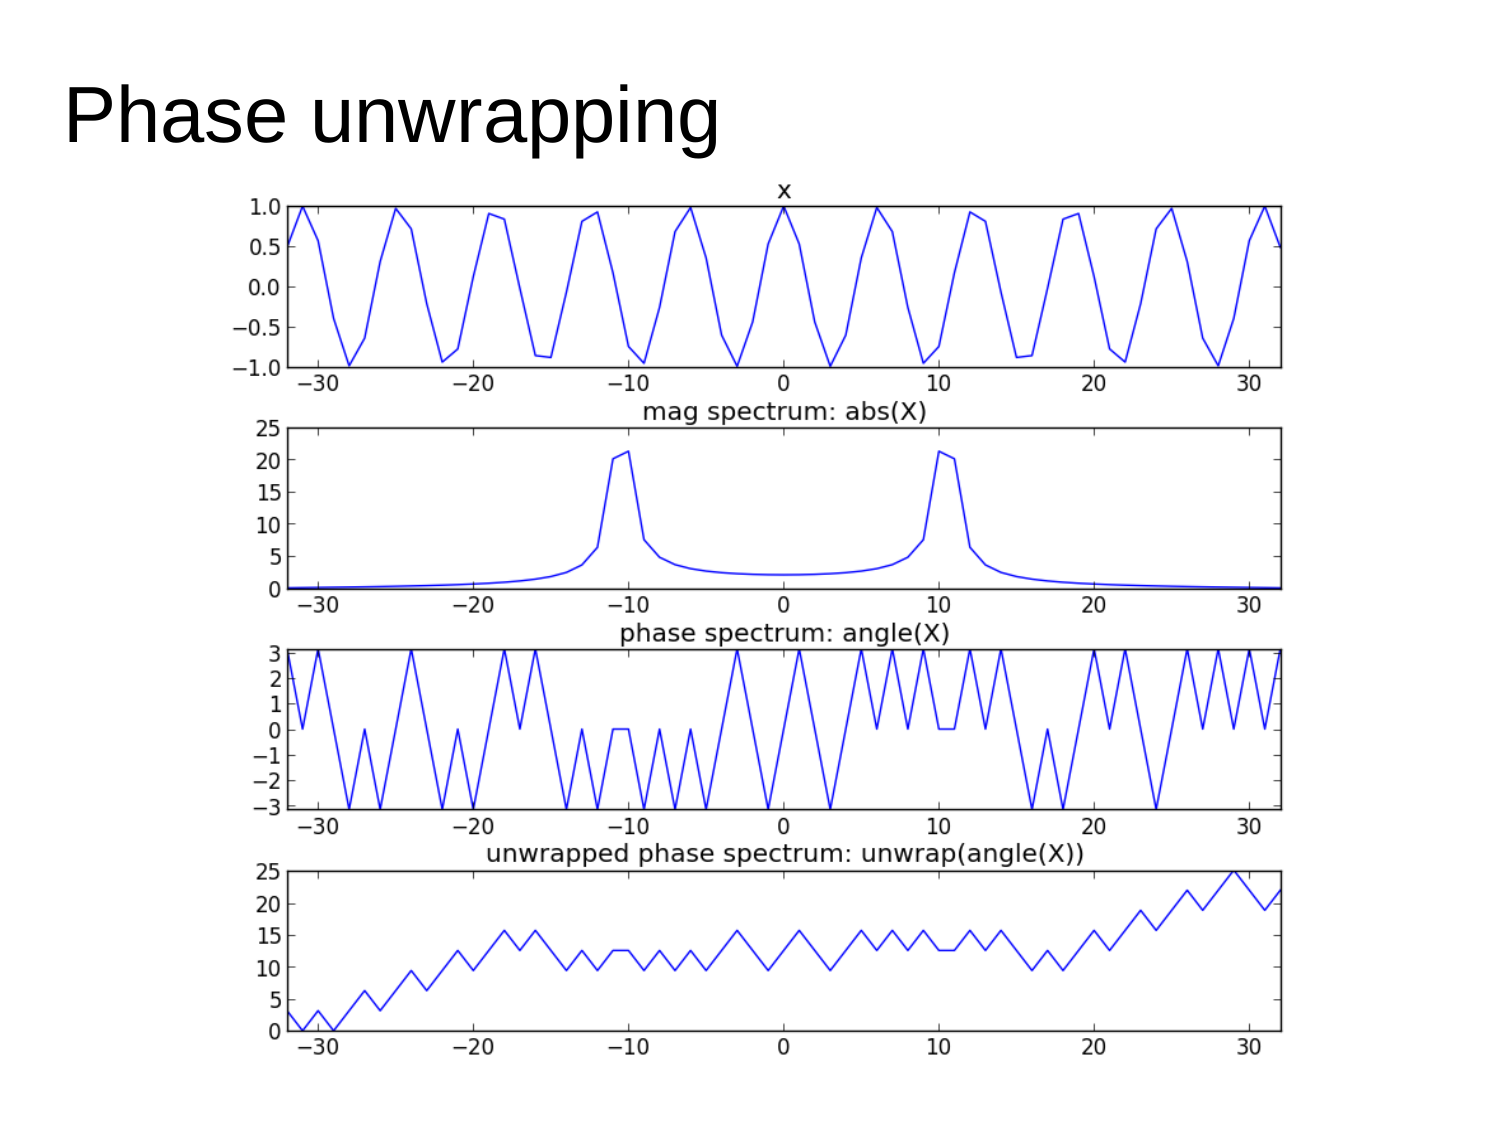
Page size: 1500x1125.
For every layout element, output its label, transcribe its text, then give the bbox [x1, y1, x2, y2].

title Phase unwrapping [63, 21, 1414, 209]
picture [127, 209, 1408, 1125]
